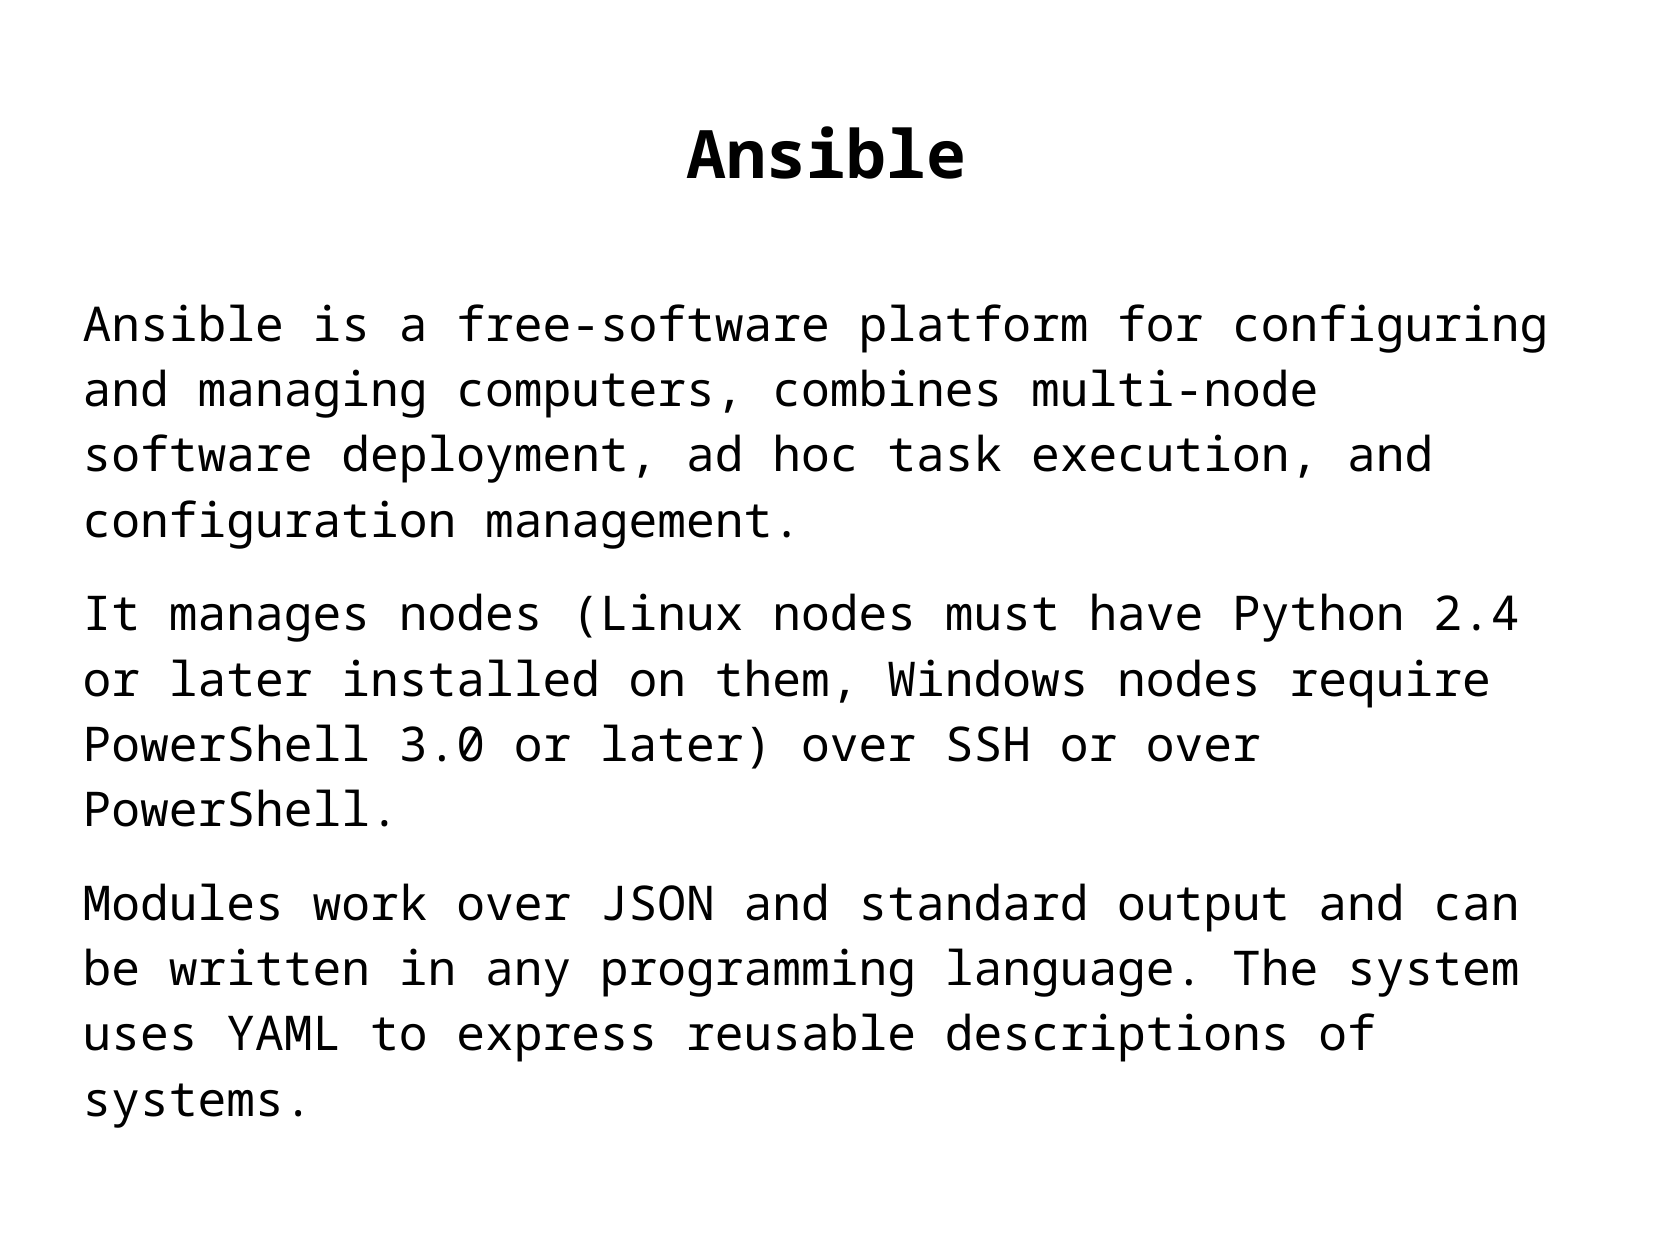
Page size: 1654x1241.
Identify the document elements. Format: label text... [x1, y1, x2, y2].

title Ansible [82, 49, 1571, 257]
list Ansible is a free-software platform for configuring and managing computers, combines multi-node software deployment, ad hoc task execution, and configuration management. It manages nodes (Linux nodes must have Python 2.4 or later installed on them, Windows nodes require PowerShell 3.0 or later) over SSH or over PowerShell. Modules work over JSON and standard output and can be written in any programming language. The system uses YAML to express reusable descriptions of systems. [82, 290, 1571, 1134]
